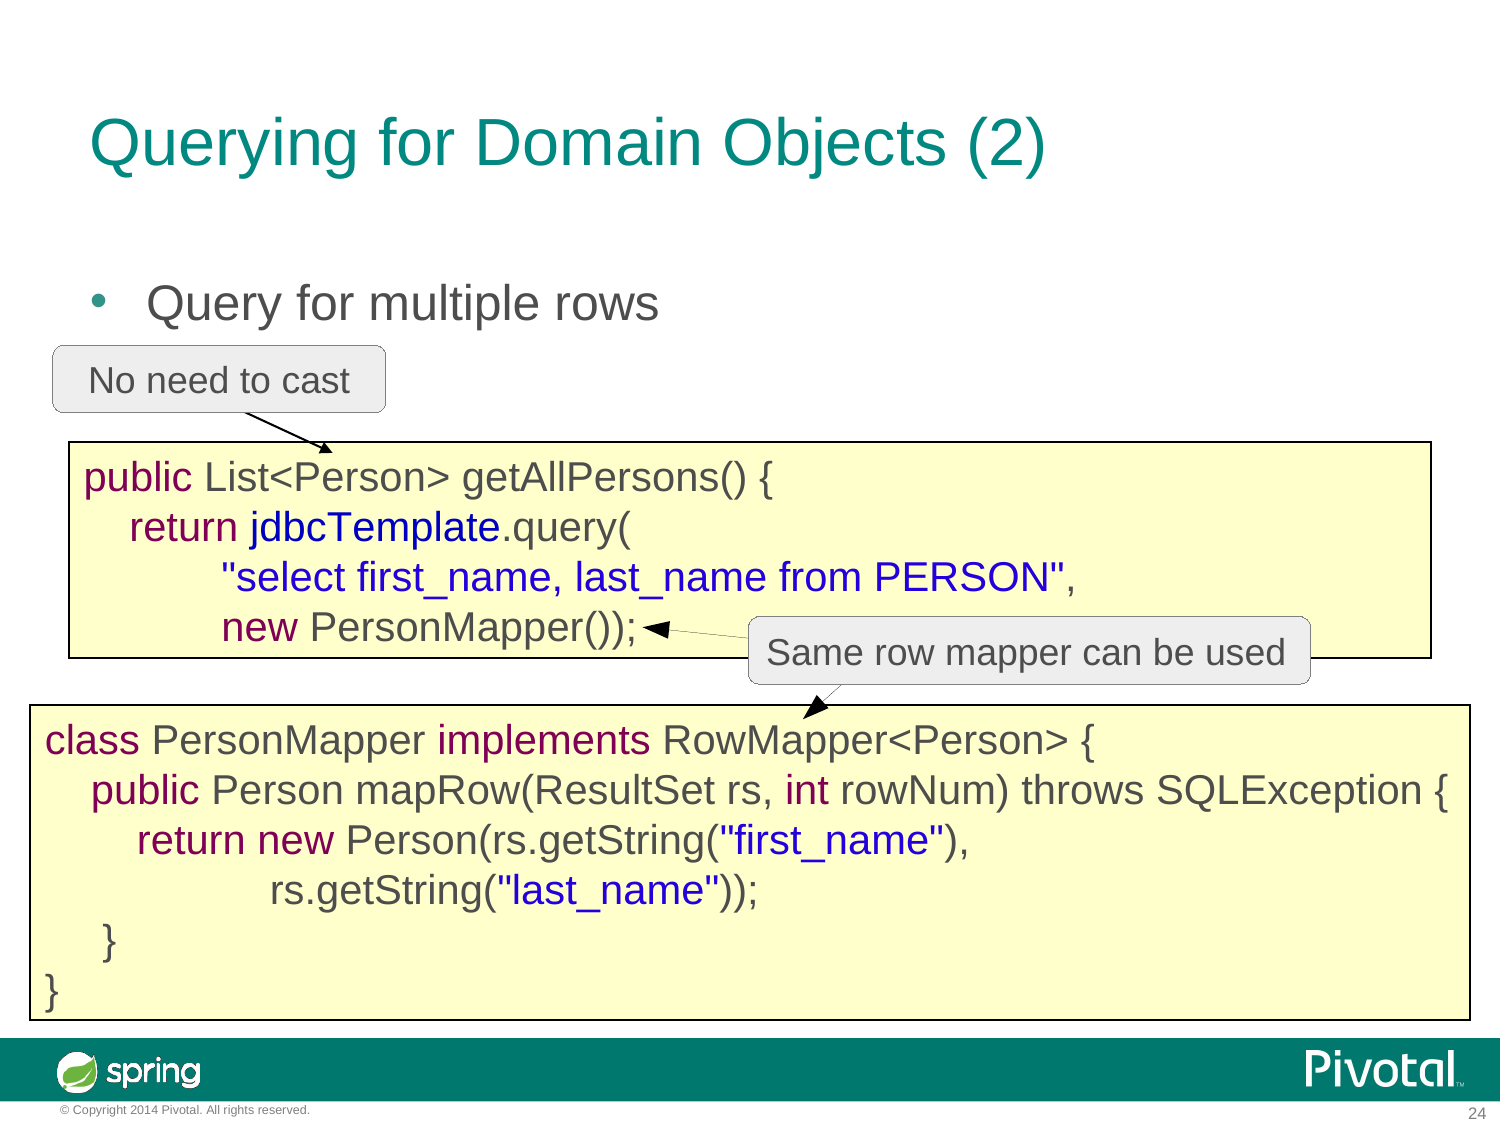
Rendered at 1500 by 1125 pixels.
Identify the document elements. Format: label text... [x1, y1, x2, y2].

text_box Same row mapper can be used [748, 616, 1311, 685]
title Querying for Domain Objects (2) [75, 91, 1426, 187]
text_box class PersonMapper implements RowMapper<Person> { public Person mapRow(ResultSet rs, int rowNum) throws SQLException { return new Person(rs.getString("first_name"), rs.getString("last_name")); } } [30, 704, 1471, 1021]
text_box No need to cast [52, 345, 386, 413]
picture [1306, 1050, 1464, 1087]
list Query for multiple rows [75, 262, 1426, 1005]
picture [32, 1041, 210, 1103]
